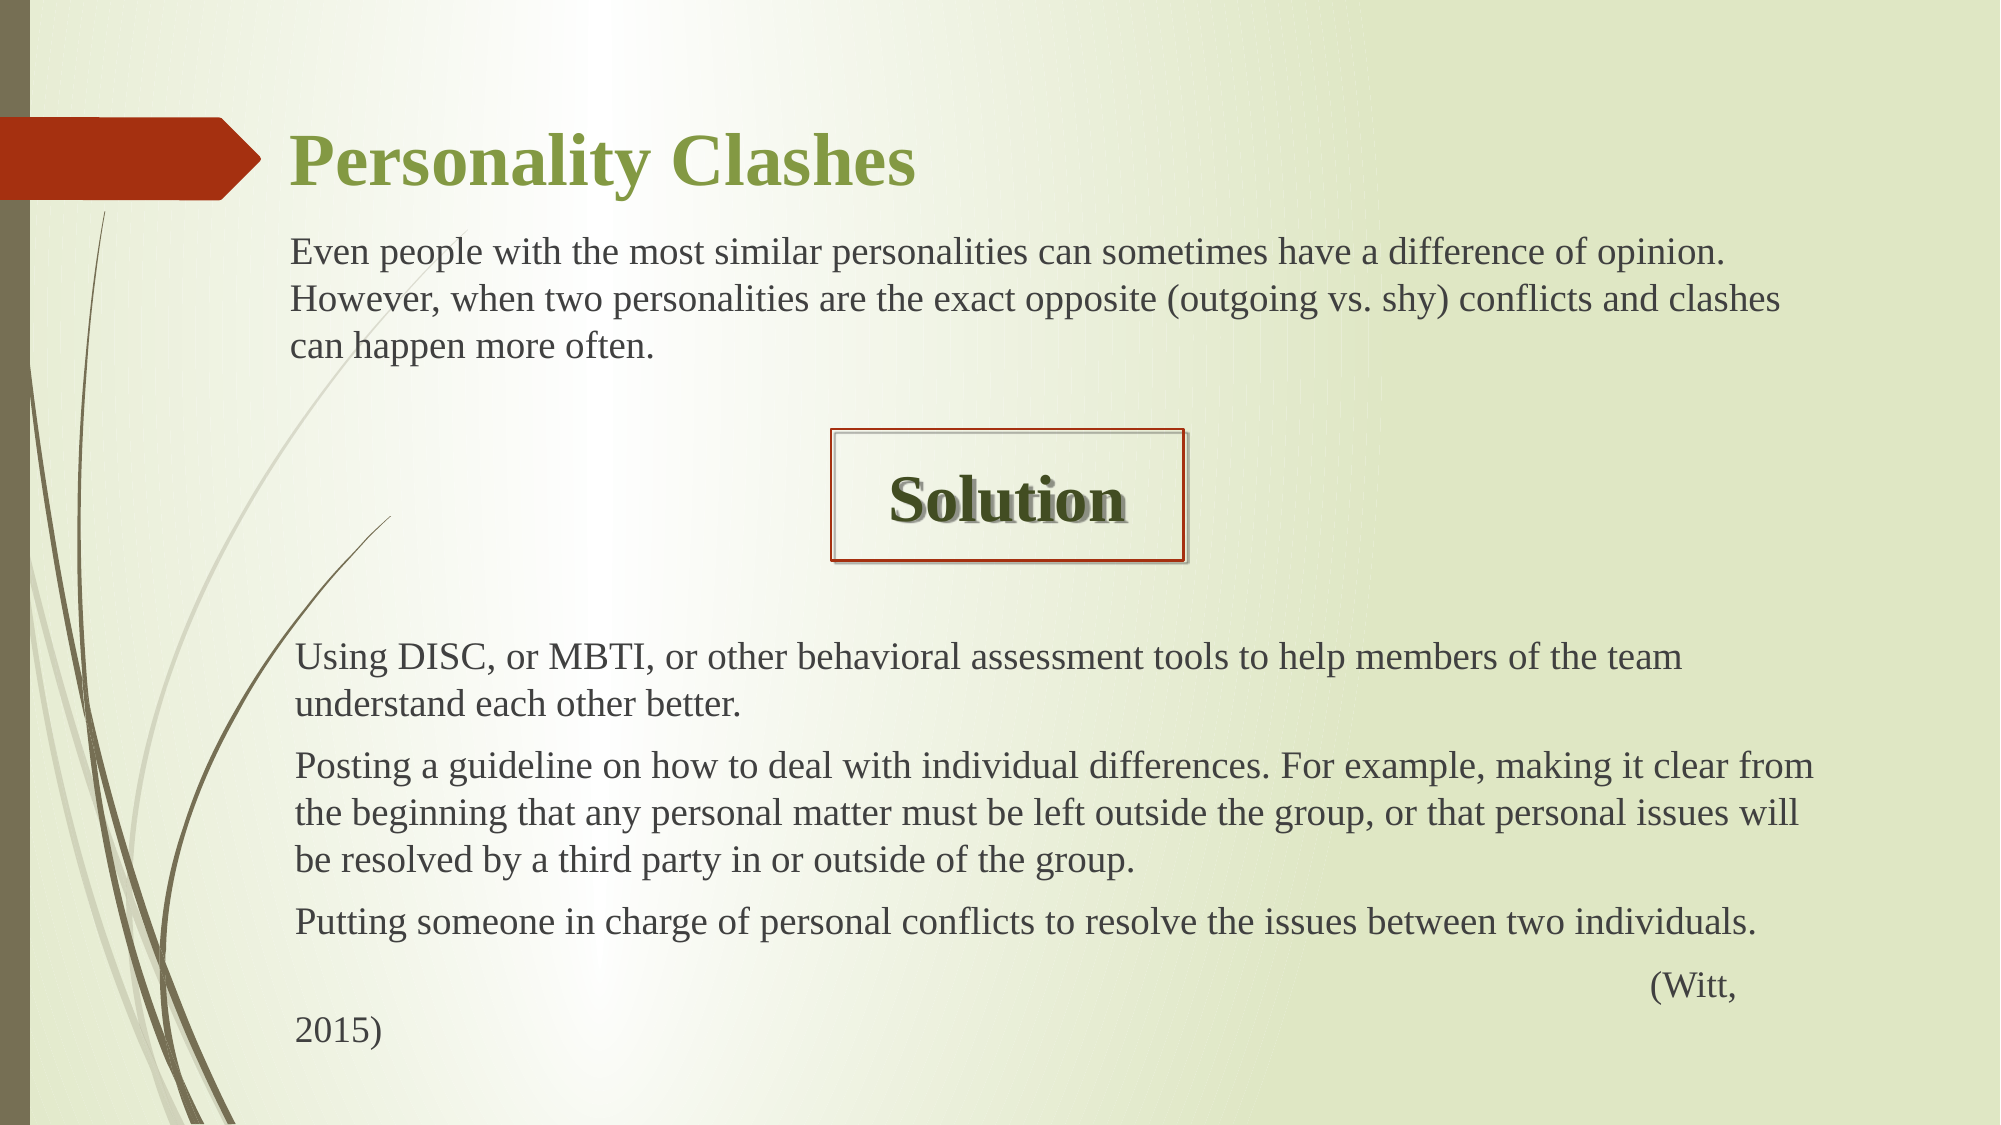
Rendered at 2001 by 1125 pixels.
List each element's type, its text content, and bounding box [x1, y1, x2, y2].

text_box Solution [830, 428, 1184, 561]
title Personality Clashes [274, 102, 1695, 219]
list Even people with the most similar personalities can sometimes have a difference of opinion. However, when two personalities are the exact opposite (outgoing vs. shy) conflicts and clashes can happen more often. [274, 218, 1850, 398]
text_box Using DISC, or MBTI, or other behavioral assessment tools to help members of the team understand each other better. Posting a guideline on how to deal with individual differences. For example, making it clear from the beginning that any personal matter must be left outside the group, or that personal issues will be resolved by a third party in or outside of the group. Putting someone in charge of personal conflicts to resolve the issues between two individuals. (Witt, 2015) [274, 620, 1850, 1074]
